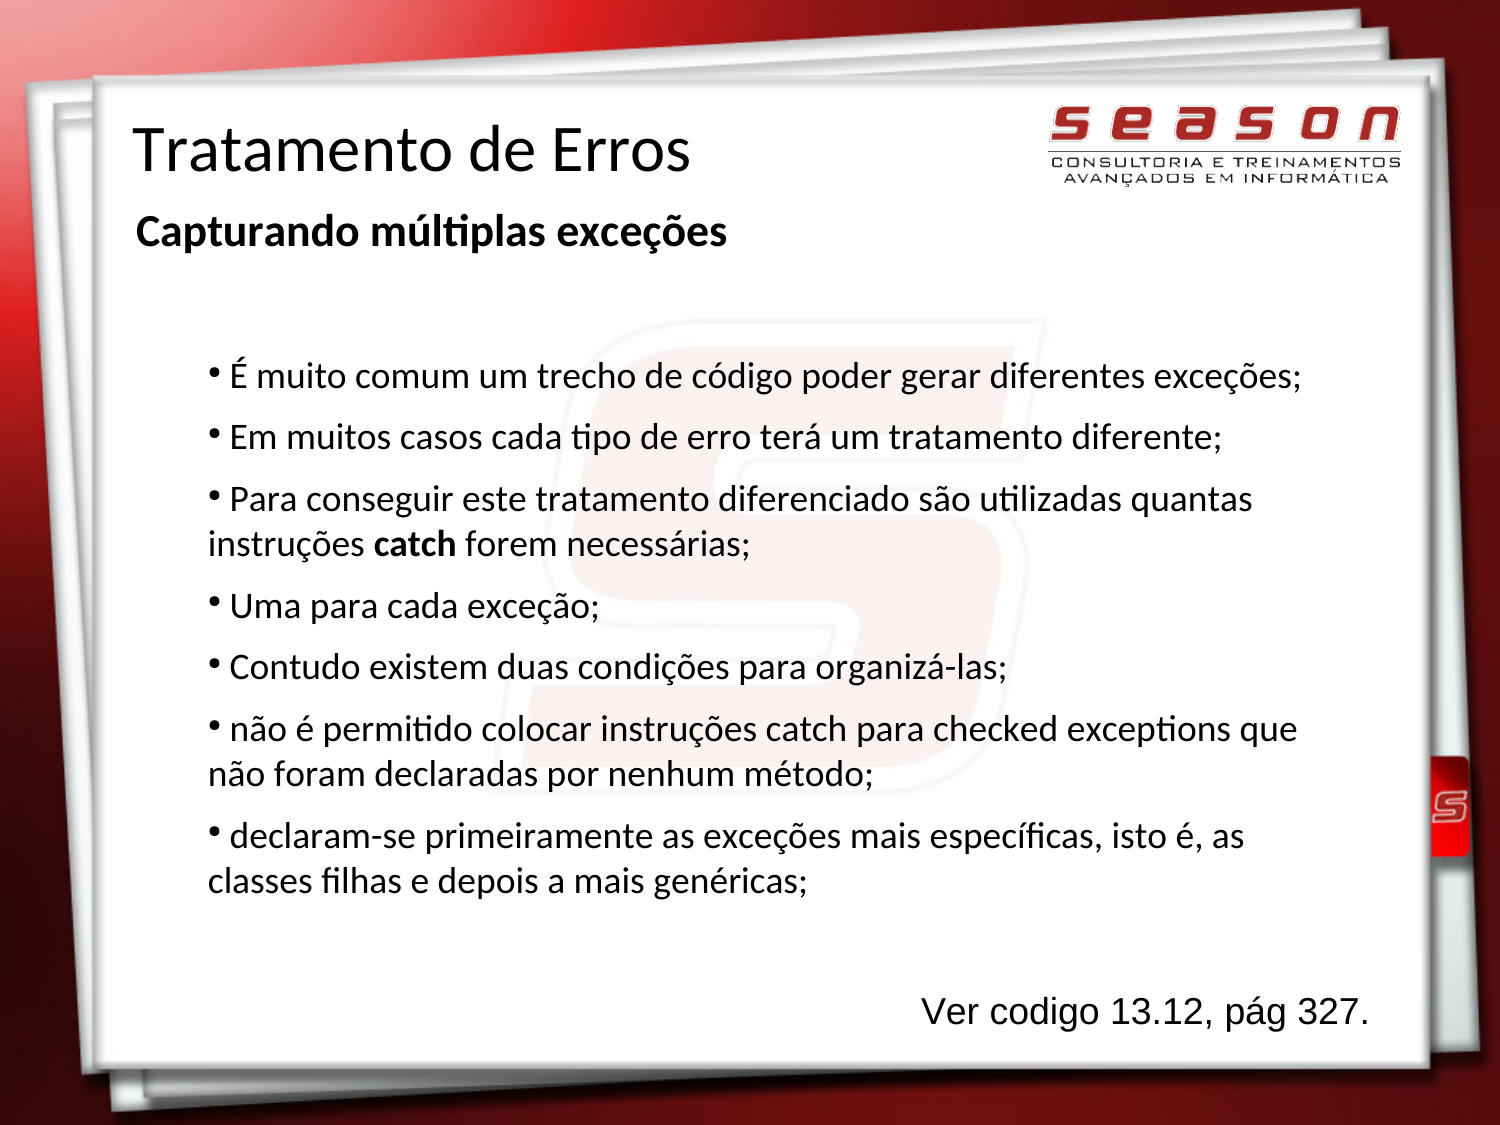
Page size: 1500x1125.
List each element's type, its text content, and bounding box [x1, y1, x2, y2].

text_box Capturando múltiplas exceções [119, 200, 1240, 256]
text_box Ver codigo 13.12, pág 327. [673, 979, 1396, 1040]
picture [0, 0, 1500, 1125]
title Tratamento de Erros [118, 33, 1394, 257]
text_box É muito comum um trecho de código poder gerar diferentes exceções; Em muitos casos cada tipo de erro terá um tratamento diferente; Para conseguir este tratamento diferenciado são utilizadas quantas instruções catch forem necessárias; Uma para cada exceção; Contudo existem duas condições para organizá-las; não é permitido colocar instruções catch para checked exceptions que não foram declaradas por nenhum método; declaram-se primeiramente as exceções mais específicas, isto é, as classes filhas e depois a mais genéricas; [207, 283, 1328, 969]
